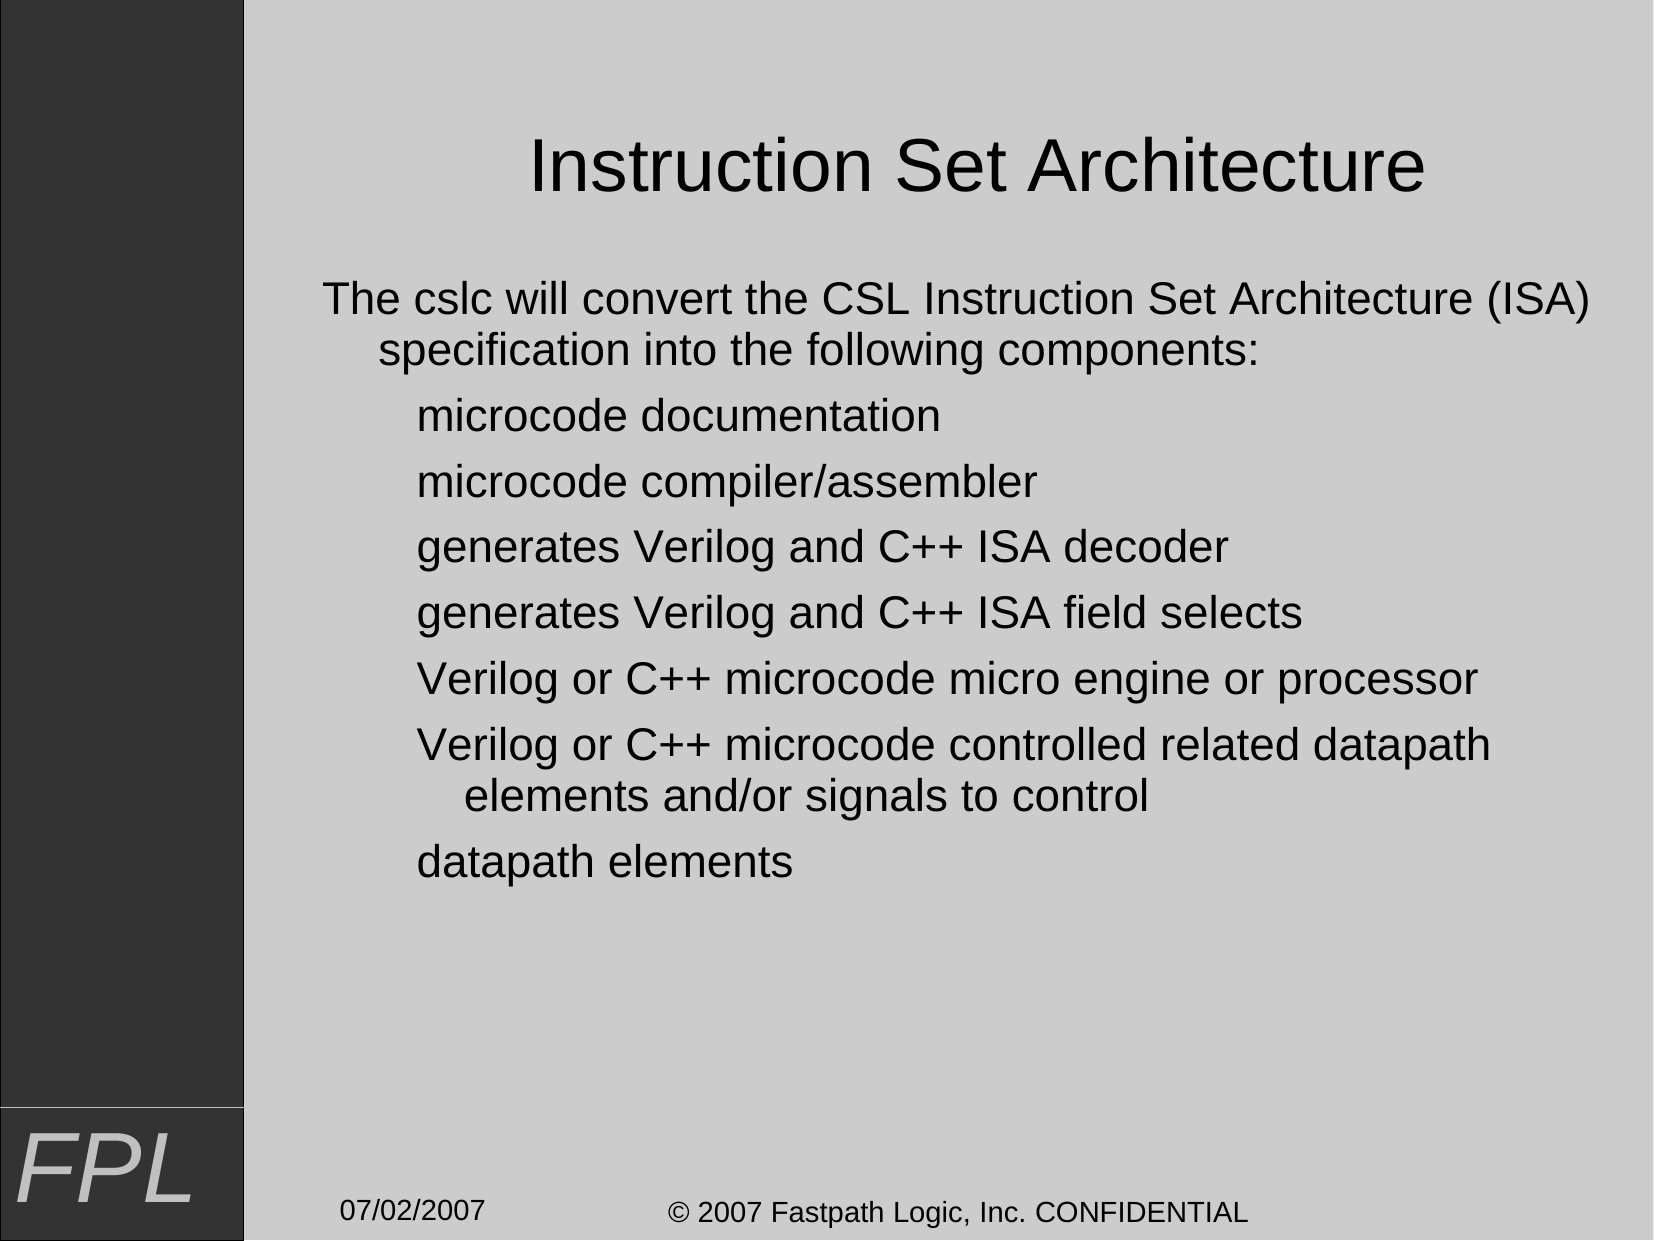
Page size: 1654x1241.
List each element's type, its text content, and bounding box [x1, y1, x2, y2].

list The cslc will convert the CSL Instruction Set Architecture (ISA) specification into the following components: microcode documentation microcode compiler/assembler generates Verilog and C++ ISA decoder generates Verilog and C++ ISA field selects Verilog or C++ microcode micro engine or processor Verilog or C++ microcode controlled related datapath elements and/or signals to control datapath elements [322, 272, 1635, 1179]
title Instruction Set Architecture [427, 57, 1530, 272]
